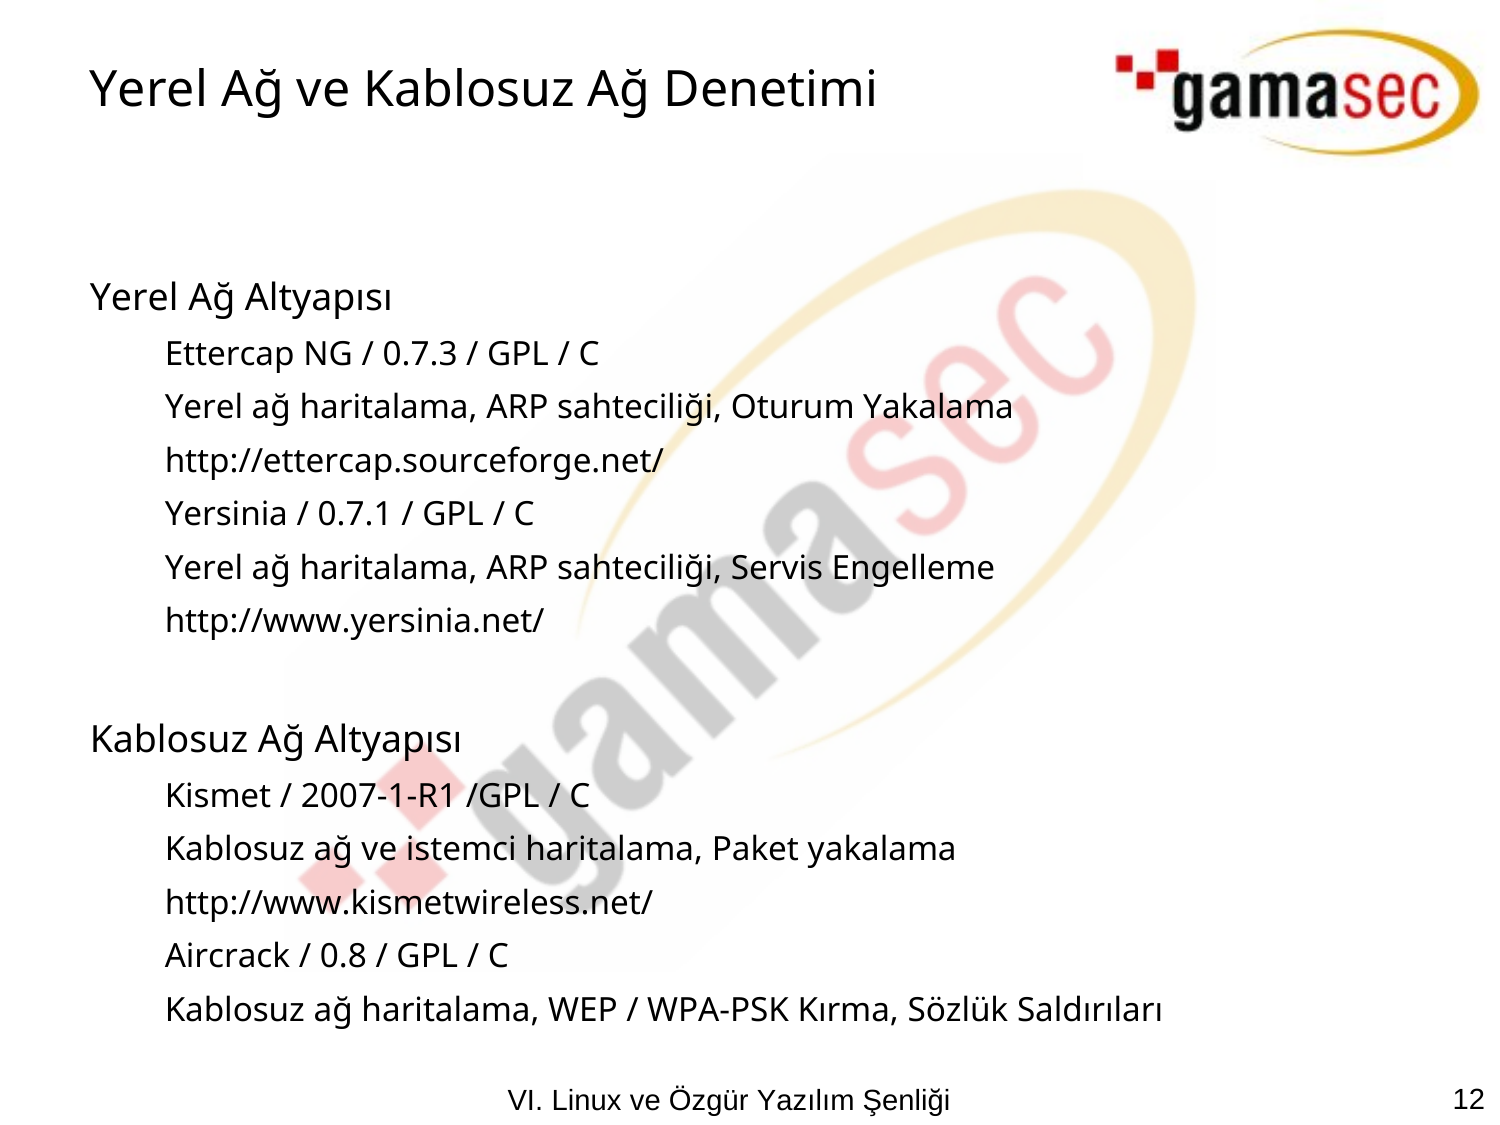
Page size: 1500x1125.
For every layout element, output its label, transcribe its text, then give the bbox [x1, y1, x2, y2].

picture [284, 0, 1500, 262]
list Yerel Ağ Altyapısı Ettercap NG / 0.7.3 / GPL / C Yerel ağ haritalama, ARP sahteciliği, Oturum Yakalama http://ettercap.sourceforge.net/ Yersinia / 0.7.1 / GPL / C Yerel ağ haritalama, ARP sahteciliği, Servis Engelleme http://www.yersinia.net/ Kablosuz Ağ Altyapısı Kismet / 2007-1-R1 /GPL / C Kablosuz ağ ve istemci haritalama, Paket yakalama http://www.kismetwireless.net/ Aircrack / 0.8 / GPL / C Kablosuz ağ haritalama, WEP / WPA-PSK Kırma, Sözlük Saldırıları [75, 262, 1426, 1006]
title Yerel Ağ ve Kablosuz Ağ Denetimi [75, 45, 1070, 233]
